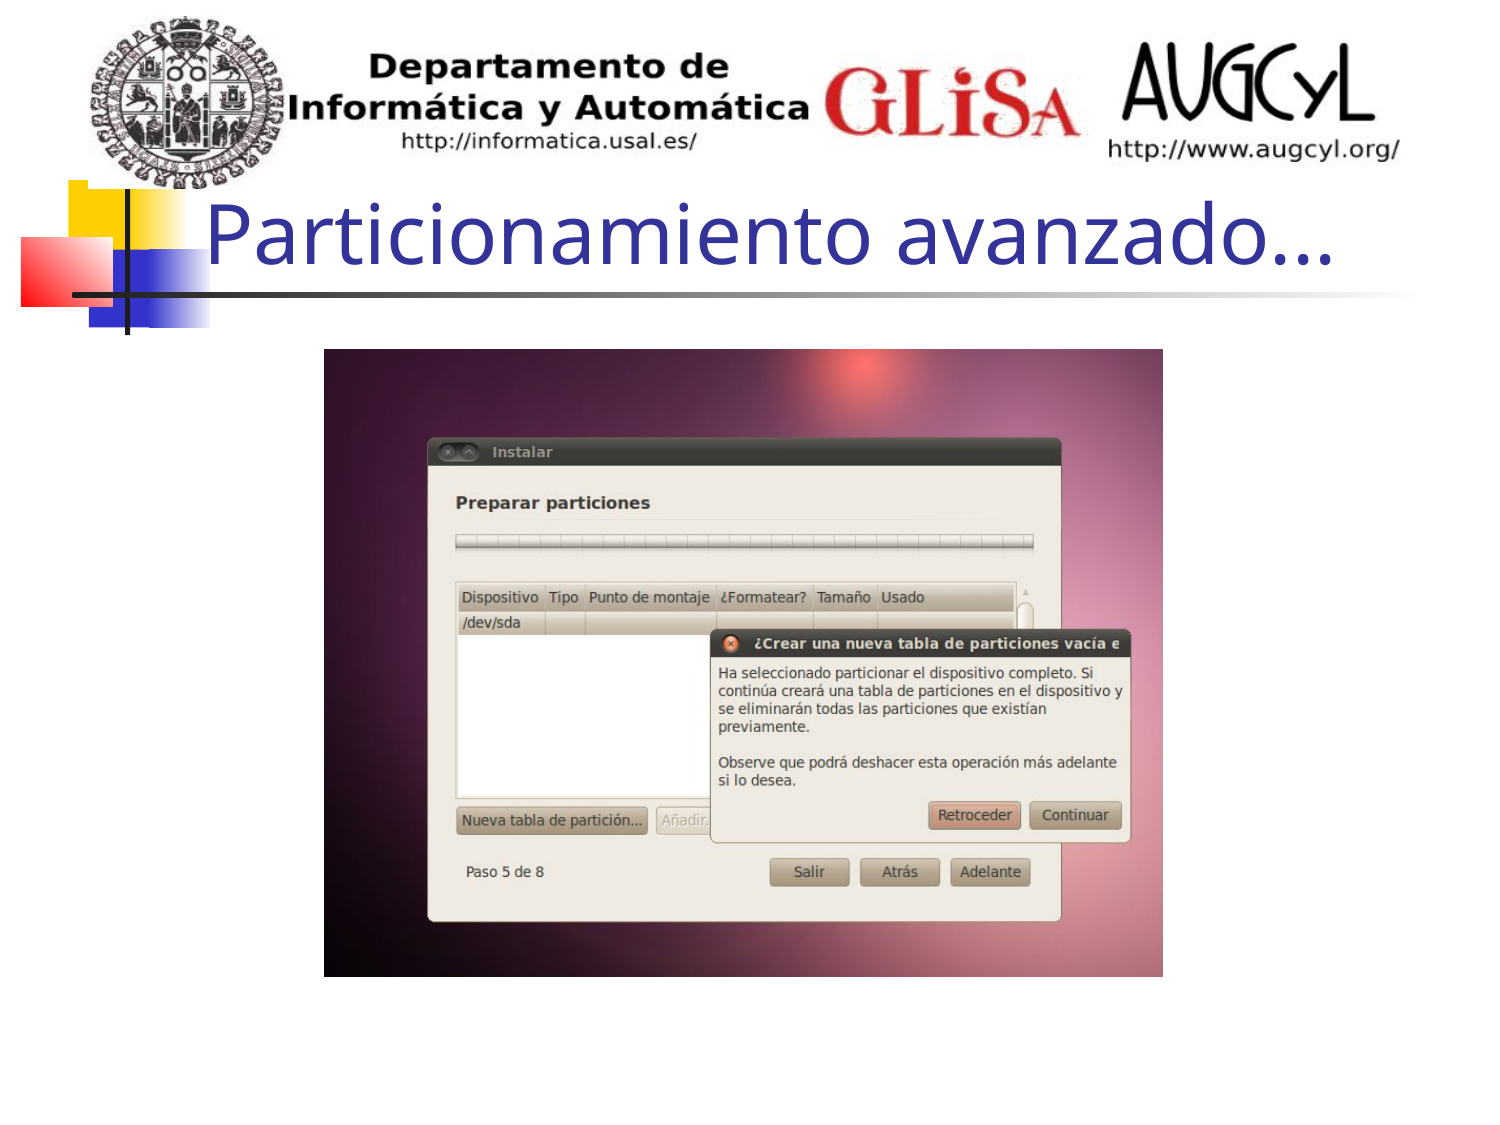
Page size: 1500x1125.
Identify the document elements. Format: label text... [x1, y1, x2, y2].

picture [324, 349, 1163, 977]
title Particionamiento avanzado... [188, 101, 1468, 289]
picture [88, 15, 1422, 189]
